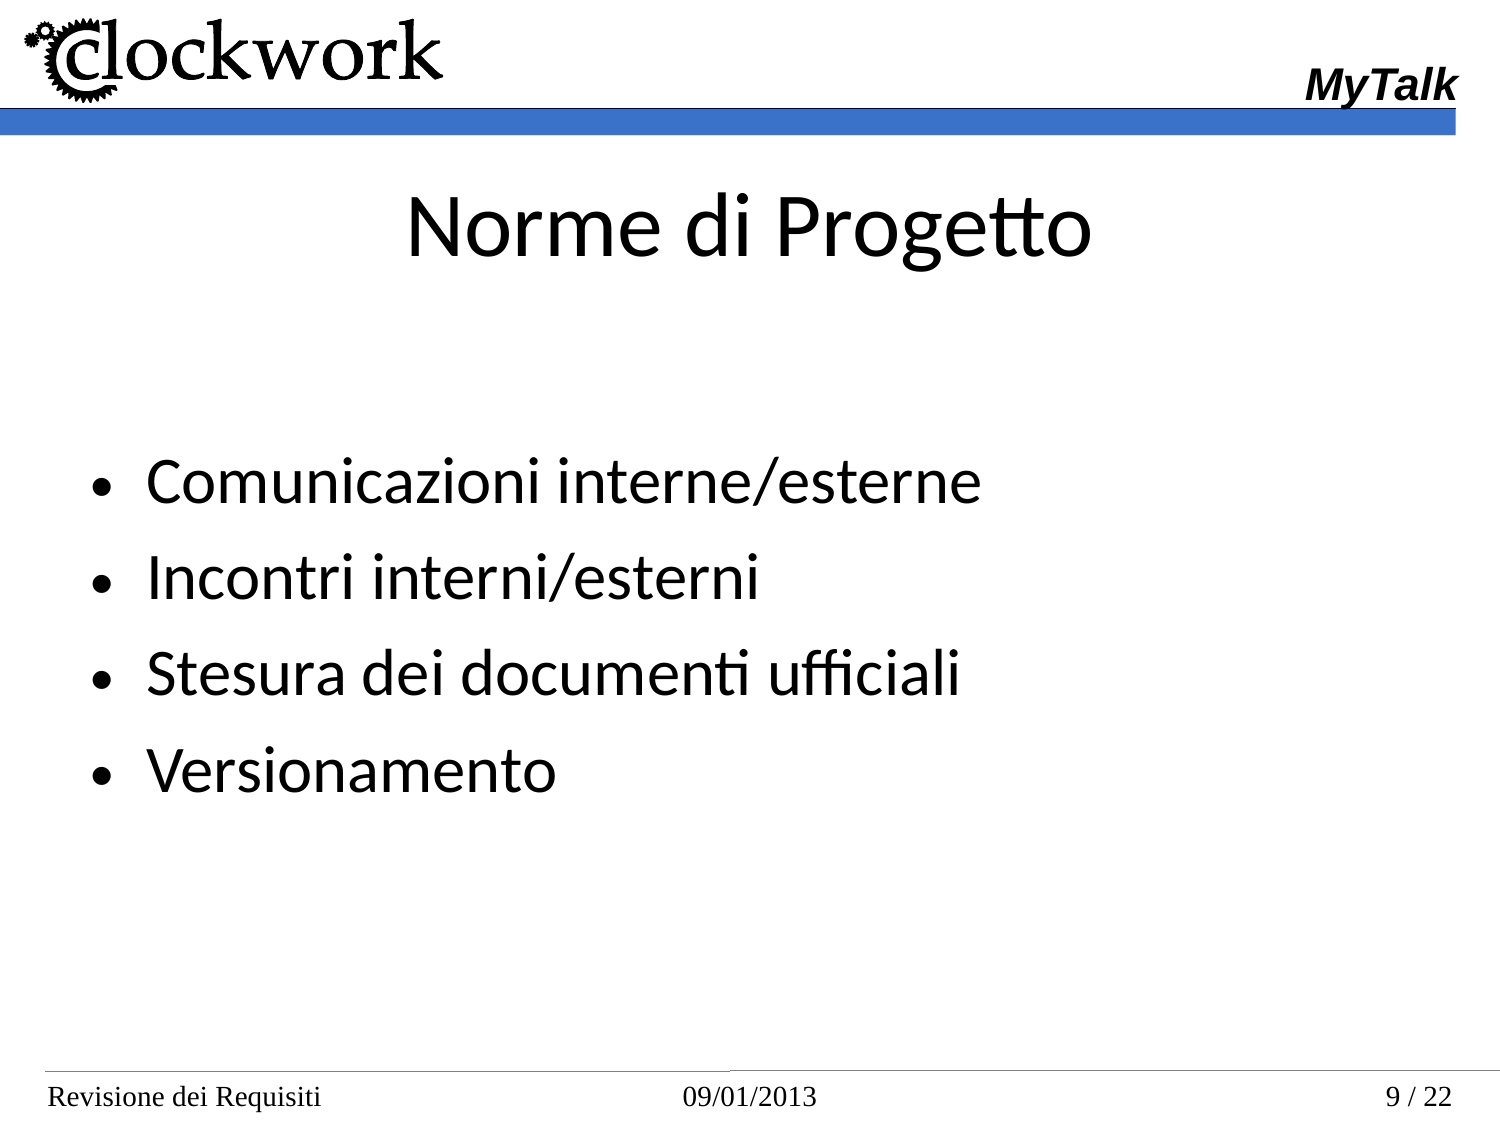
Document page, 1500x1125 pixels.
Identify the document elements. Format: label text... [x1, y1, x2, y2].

title Norme di Progetto [75, 139, 1426, 328]
list Comunicazioni interne/esterne Incontri interni/esterni Stesura dei documenti ufficiali Versionamento [75, 445, 1426, 904]
